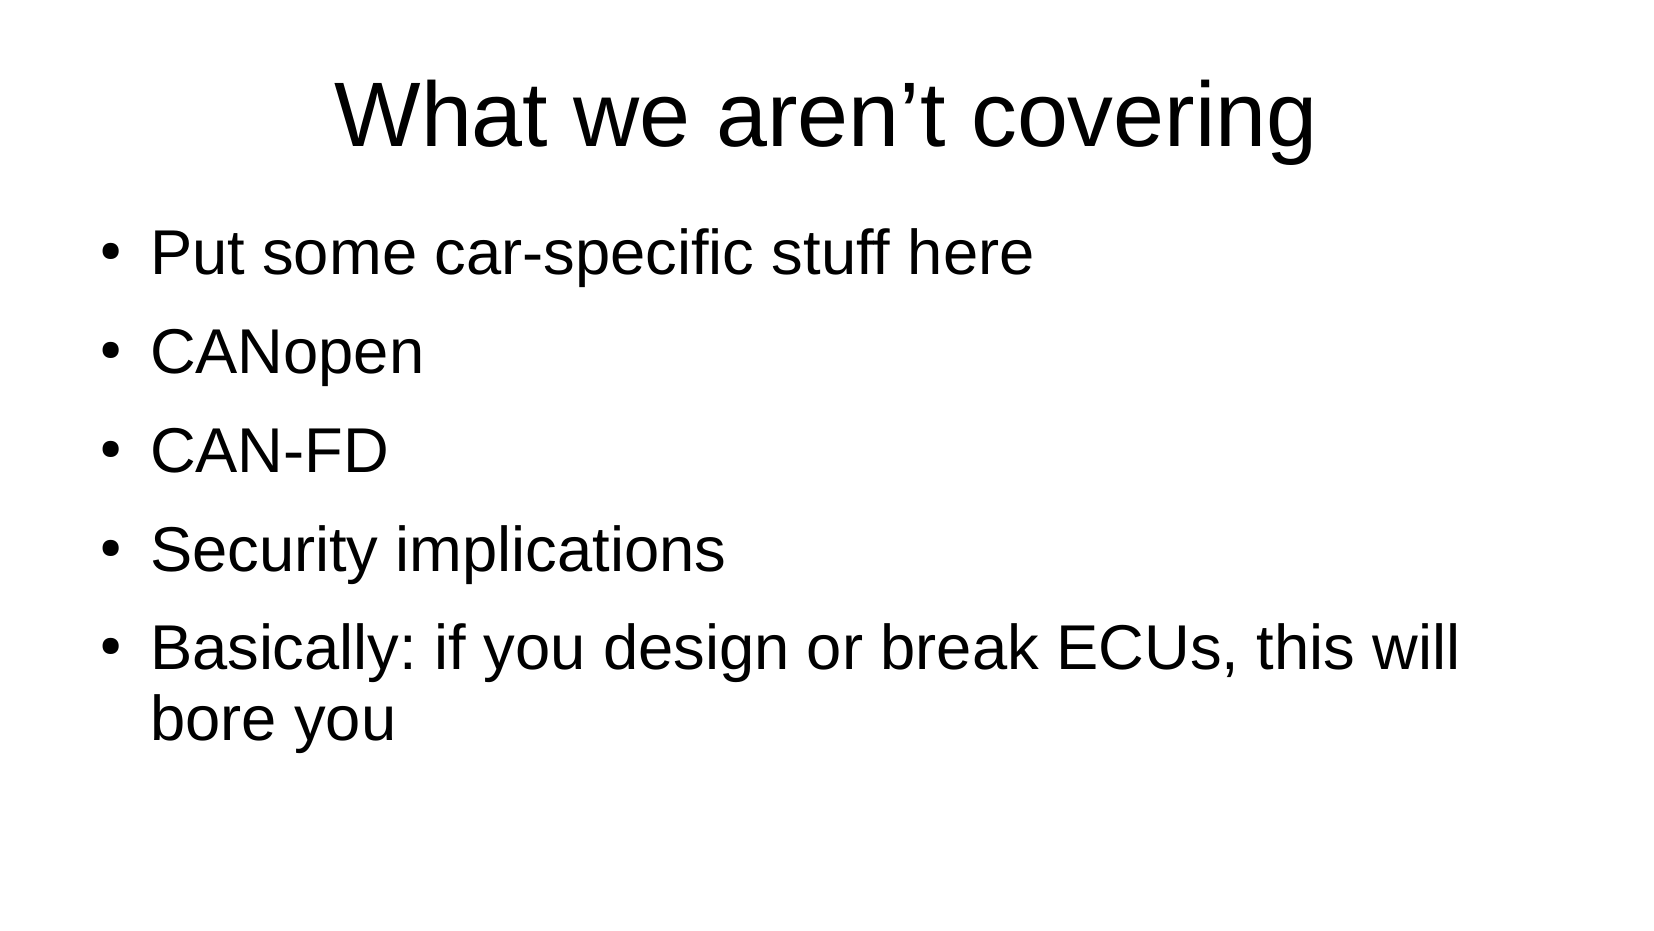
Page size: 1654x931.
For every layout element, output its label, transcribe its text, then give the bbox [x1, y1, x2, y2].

list Put some car-specific stuff here CANopen CAN-FD Security implications Basically: if you design or break ECUs, this will bore you [82, 217, 1571, 758]
title What we aren’t covering [82, 37, 1571, 193]
